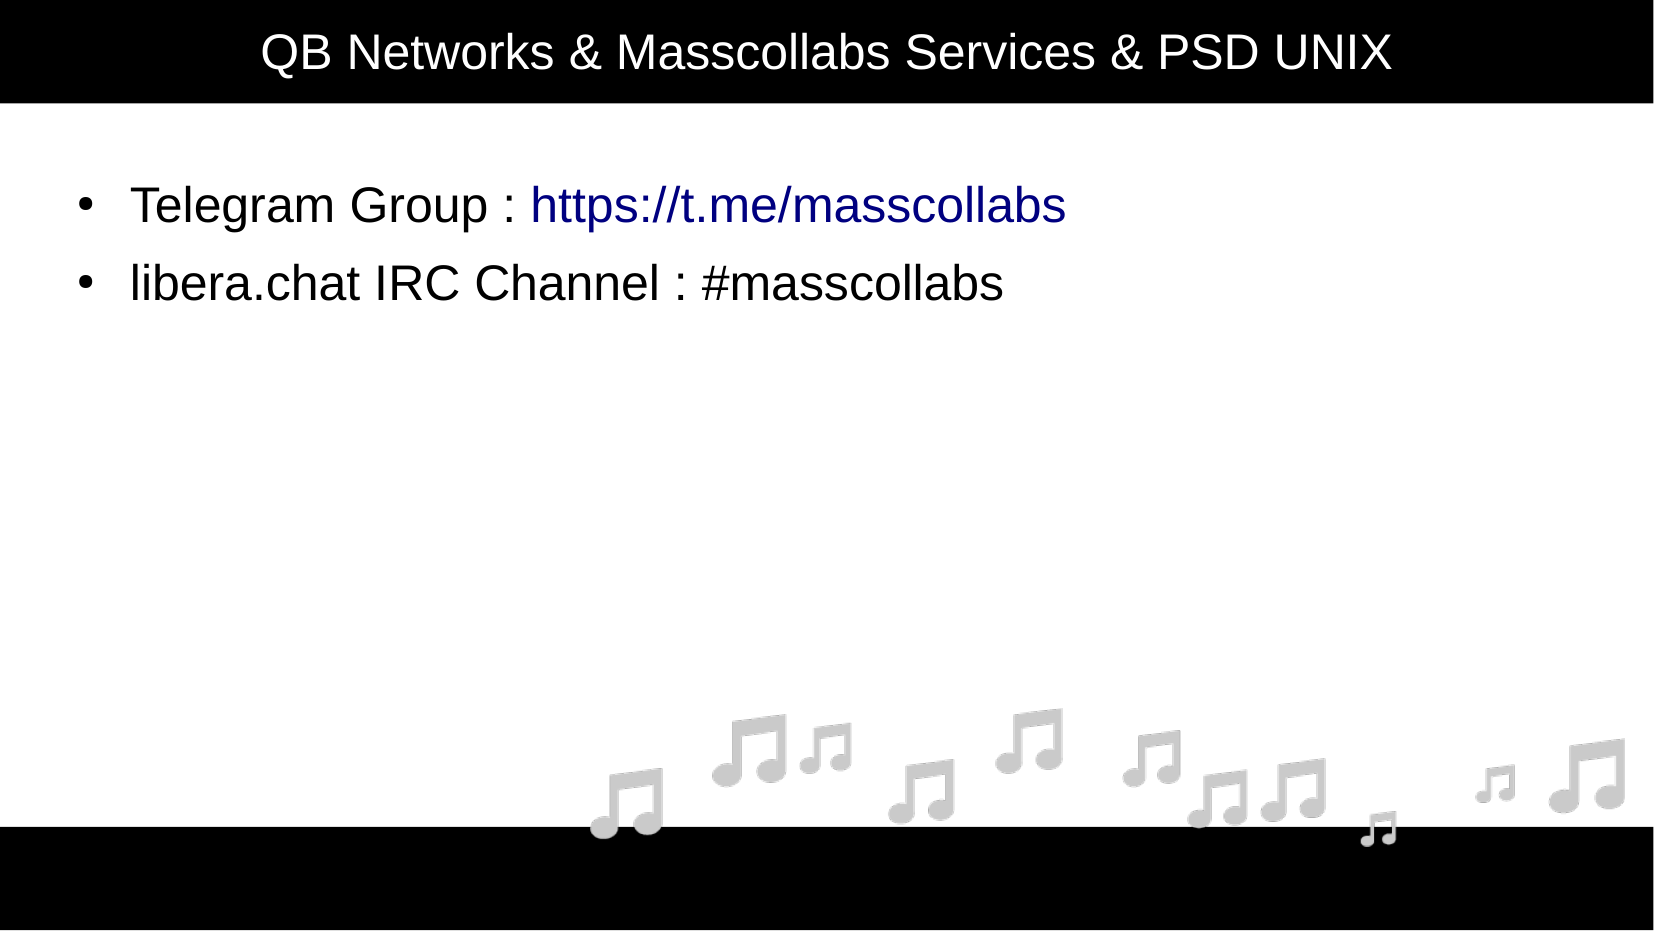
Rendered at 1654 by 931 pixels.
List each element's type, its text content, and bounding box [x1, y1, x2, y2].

list Telegram Group : https://t.me/masscollabs libera.chat IRC Channel : #masscollabs [59, 177, 1595, 768]
title QB Networks & Masscollabs Services & PSD UNIX [59, 6, 1595, 98]
